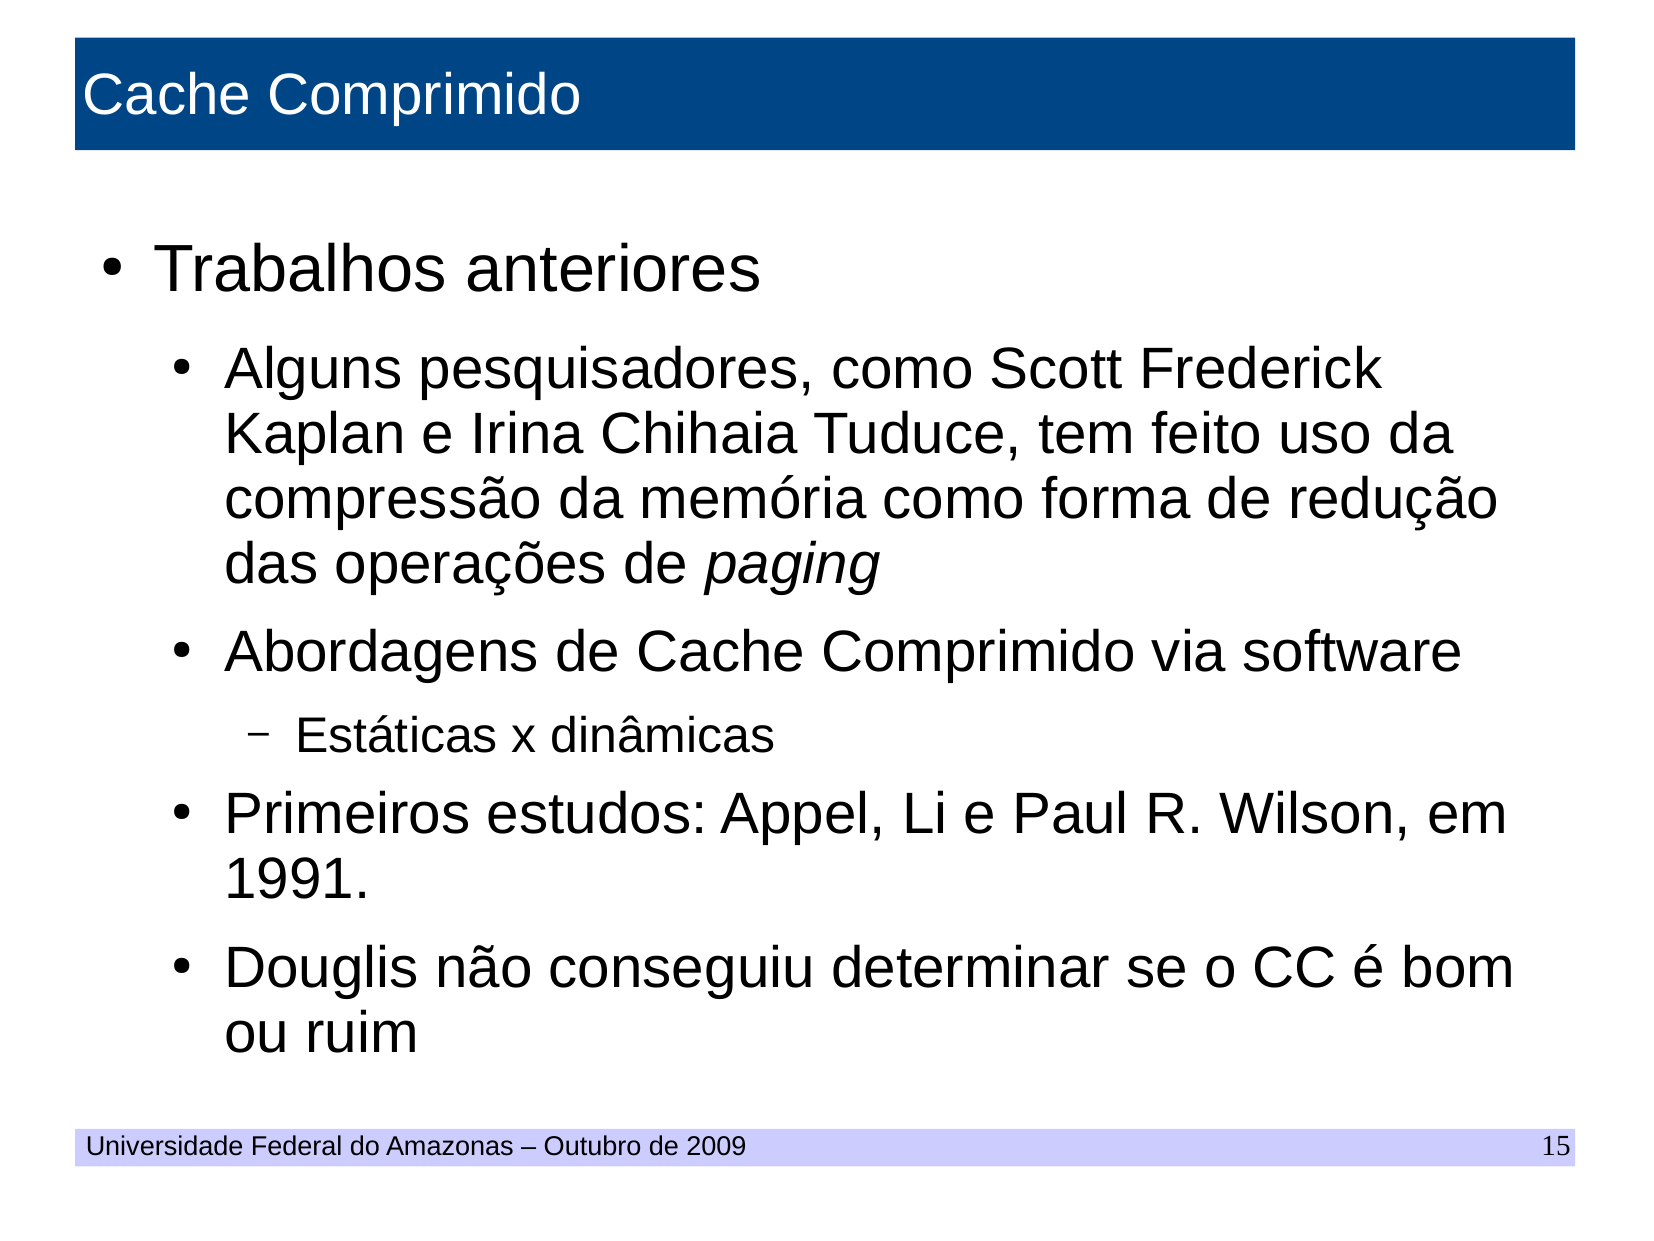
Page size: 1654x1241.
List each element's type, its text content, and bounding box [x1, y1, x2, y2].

title Cache Comprimido [82, 43, 1571, 145]
list Trabalhos anteriores Alguns pesquisadores, como Scott Frederick Kaplan e Irina Chihaia Tuduce, tem feito uso da compressão da memória como forma de redução das operações de paging Abordagens de Cache Comprimido via software Estáticas x dinâmicas Primeiros estudos: Appel, Li e Paul R. Wilson, em 1991. Douglis não conseguiu determinar se o CC é bom ou ruim [82, 231, 1571, 1065]
